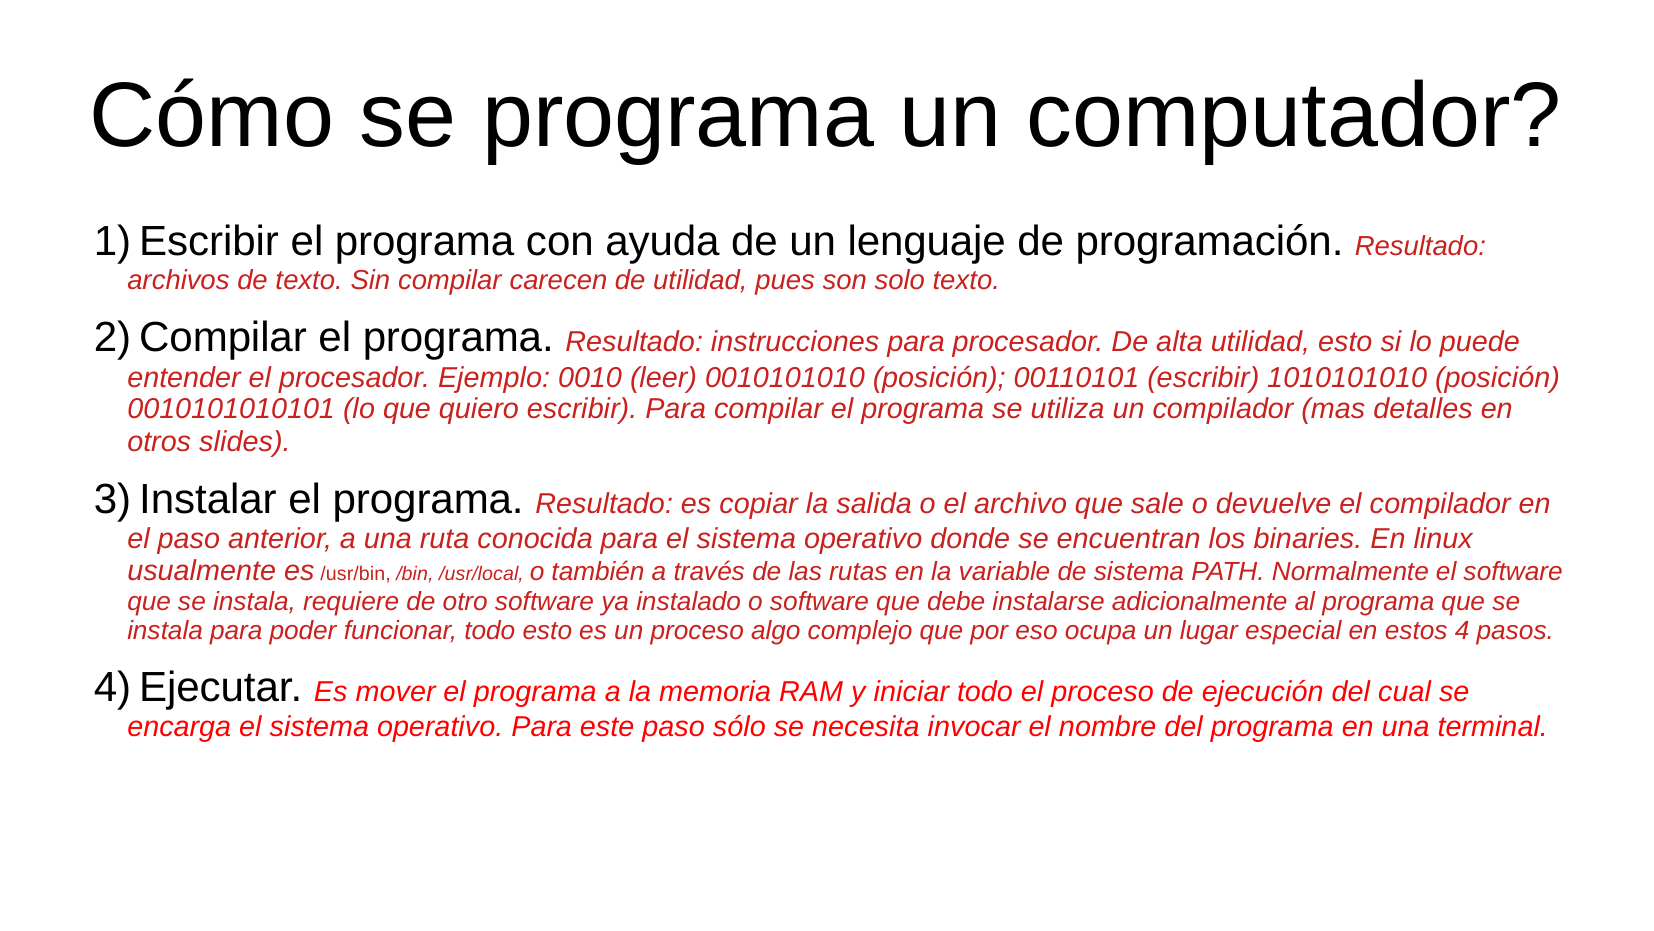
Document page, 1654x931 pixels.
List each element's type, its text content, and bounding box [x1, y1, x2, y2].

list Escribir el programa con ayuda de un lenguaje de programación. Resultado: archivos de texto. Sin compilar carecen de utilidad, pues son solo texto. Compilar el programa. Resultado: instrucciones para procesador. De alta utilidad, esto si lo puede entender el procesador. Ejemplo: 0010 (leer) 0010101010 (posición); 00110101 (escribir) 1010101010 (posición) 0010101010101 (lo que quiero escribir). Para compilar el programa se utiliza un compilador (mas detalles en otros slides). Instalar el programa. Resultado: es copiar la salida o el archivo que sale o devuelve el compilador en el paso anterior, a una ruta conocida para el sistema operativo donde se encuentran los binaries. En linux usualmente es /usr/bin, /bin, /usr/local, o también a través de las rutas en la variable de sistema PATH. Normalmente el software que se instala, requiere de otro software ya instalado o software que debe instalarse adicionalmente al programa que se instala para poder funcionar, todo esto es un proceso algo complejo que por eso ocupa un lugar especial en estos 4 pasos. Ejecutar. Es mover el programa a la memoria RAM y iniciar todo el proceso de ejecución del cual se encarga el sistema operativo. Para este paso sólo se necesita invocar el nombre del programa en una terminal. [82, 217, 1571, 758]
title Cómo se programa un computador? [82, 37, 1571, 193]
